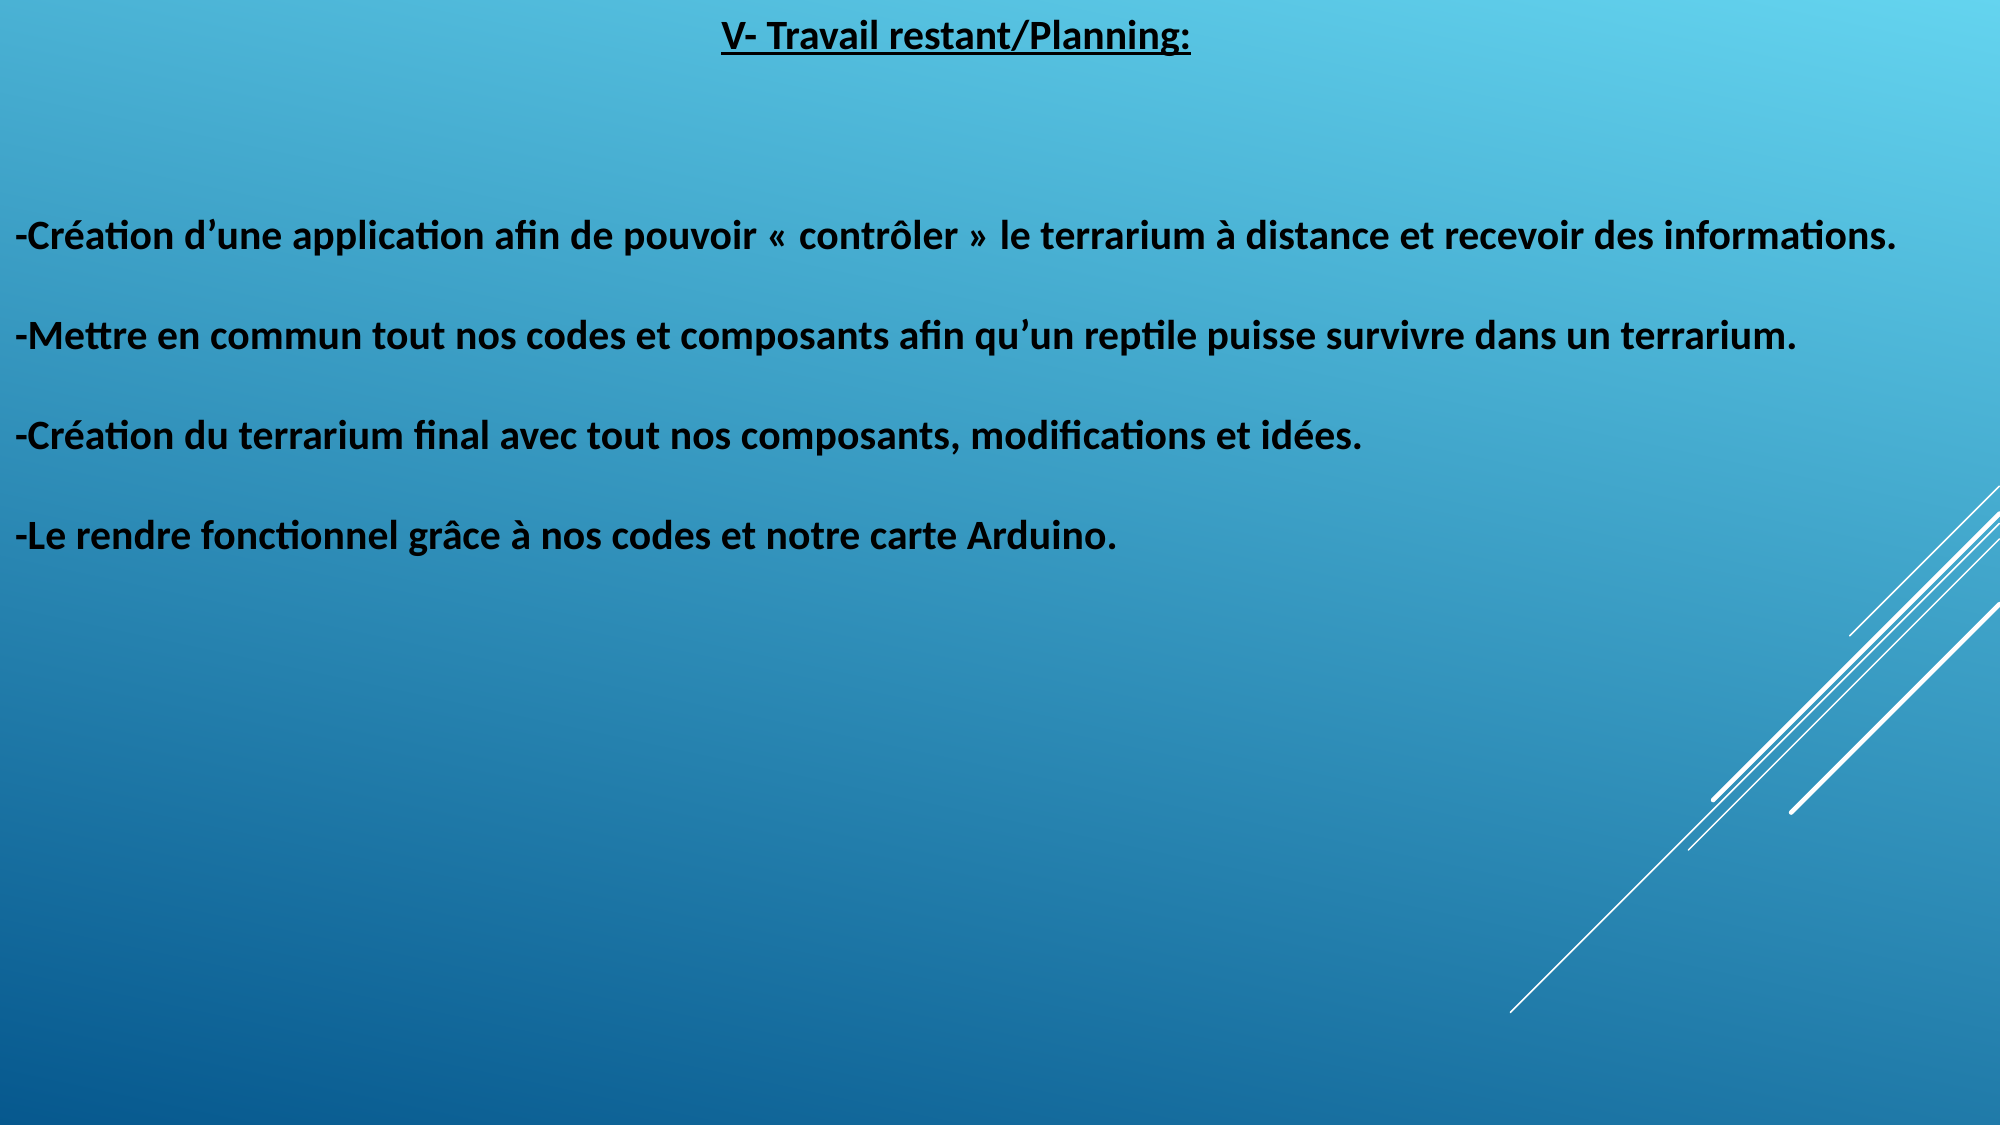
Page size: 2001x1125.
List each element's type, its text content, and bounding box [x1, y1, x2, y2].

text_box V- Travail restant/Planning: -Création d’une application afin de pouvoir « contrôler » le terrarium à distance et recevoir des informations. -Mettre en commun tout nos codes et composants afin qu’un reptile puisse survivre dans un terrarium. -Création du terrarium final avec tout nos composants, modifications et idées. -Le rendre fonctionnel grâce à nos codes et notre carte Arduino. [0, 0, 2000, 565]
